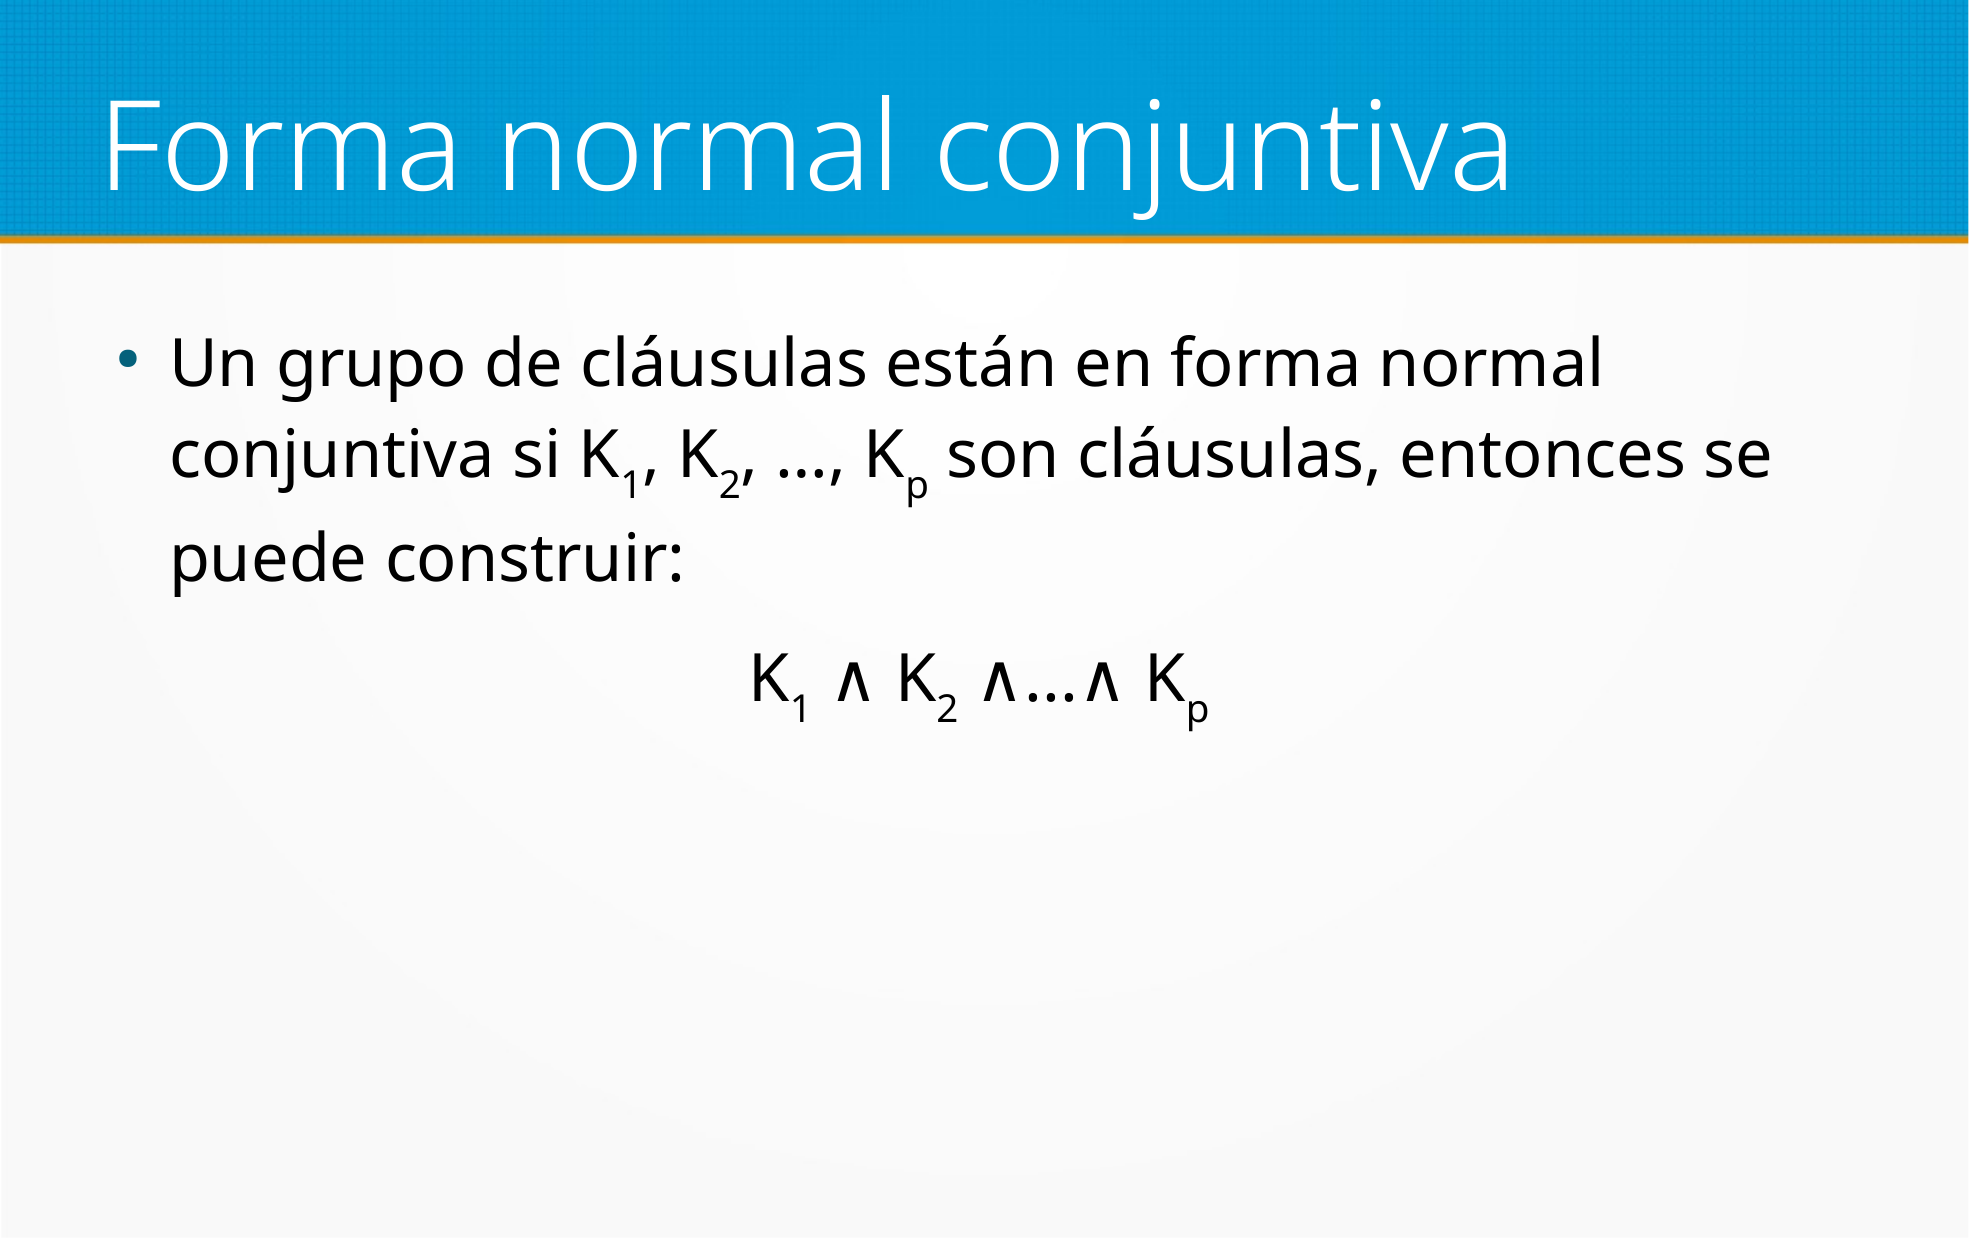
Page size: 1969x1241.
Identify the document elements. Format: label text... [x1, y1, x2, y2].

title Forma normal conjuntiva [98, 19, 1870, 227]
picture [0, 233, 1969, 1241]
list Un grupo de cláusulas están en forma normal conjuntiva si K1, K2, …, Kp son cláusulas, entonces se puede construir: K1 ∧ K2 ∧...∧ Kp [98, 315, 1861, 1081]
